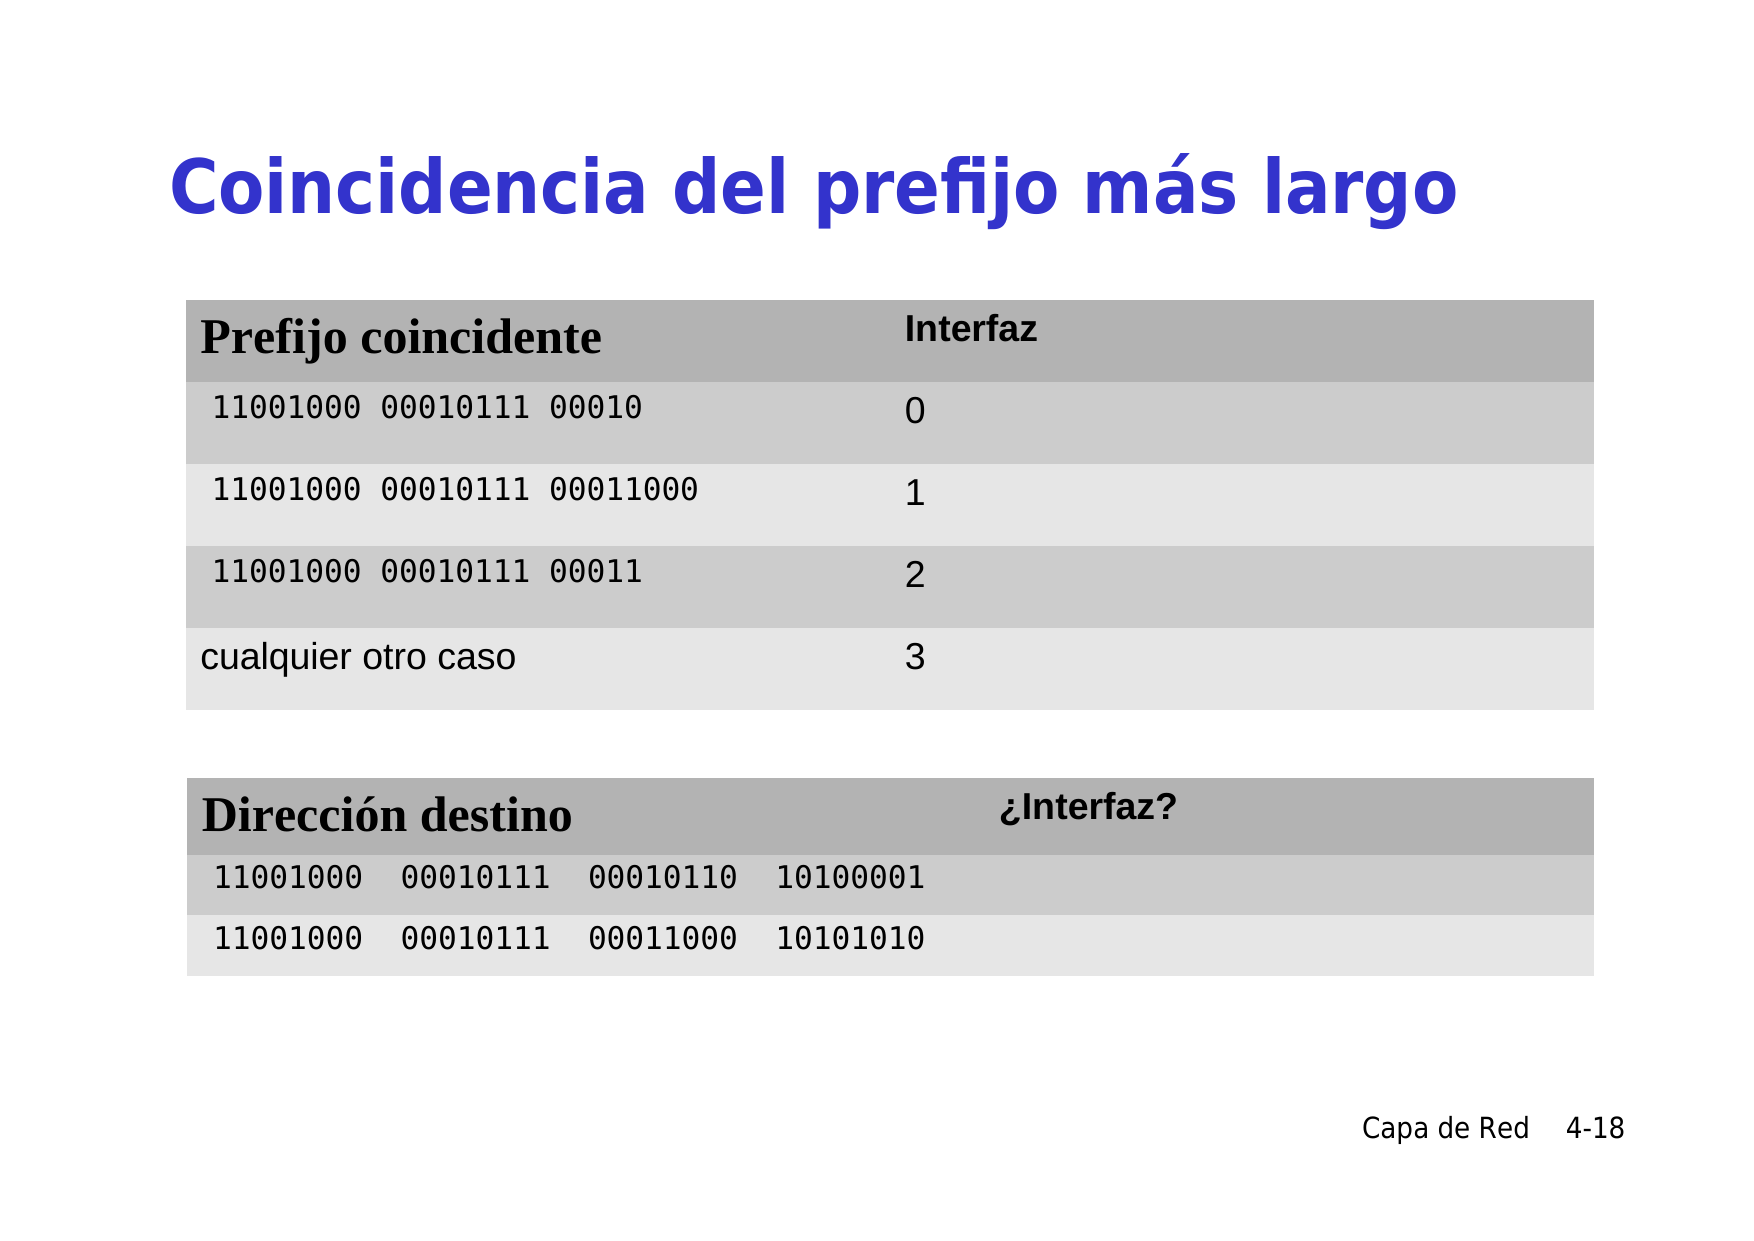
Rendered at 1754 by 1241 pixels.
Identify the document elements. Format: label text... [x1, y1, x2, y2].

table_cell 2 [890, 546, 1594, 628]
table_cell cualquier otro caso [186, 628, 890, 710]
table_cell 11001000 00010111 00011000 [186, 464, 890, 546]
table_cell 3 [890, 628, 1594, 710]
table_cell [984, 855, 1594, 915]
table_cell 11001000 00010111 00010110 10100001 [187, 855, 984, 915]
table_cell 11001000 00010111 00010 [186, 382, 890, 464]
table_cell 1 [890, 464, 1594, 546]
title Coincidencia del prefijo más largo [154, 82, 1545, 297]
table_header ¿Interfaz? [984, 778, 1594, 855]
table_cell [984, 915, 1594, 976]
table_header Interfaz [890, 300, 1594, 382]
table_cell 11001000 00010111 00011 [186, 546, 890, 628]
table_cell 11001000 00010111 00011000 10101010 [187, 915, 984, 976]
table_header Dirección destino [187, 778, 984, 855]
table_header Prefijo coincidente [186, 300, 890, 382]
table_cell 0 [890, 382, 1594, 464]
